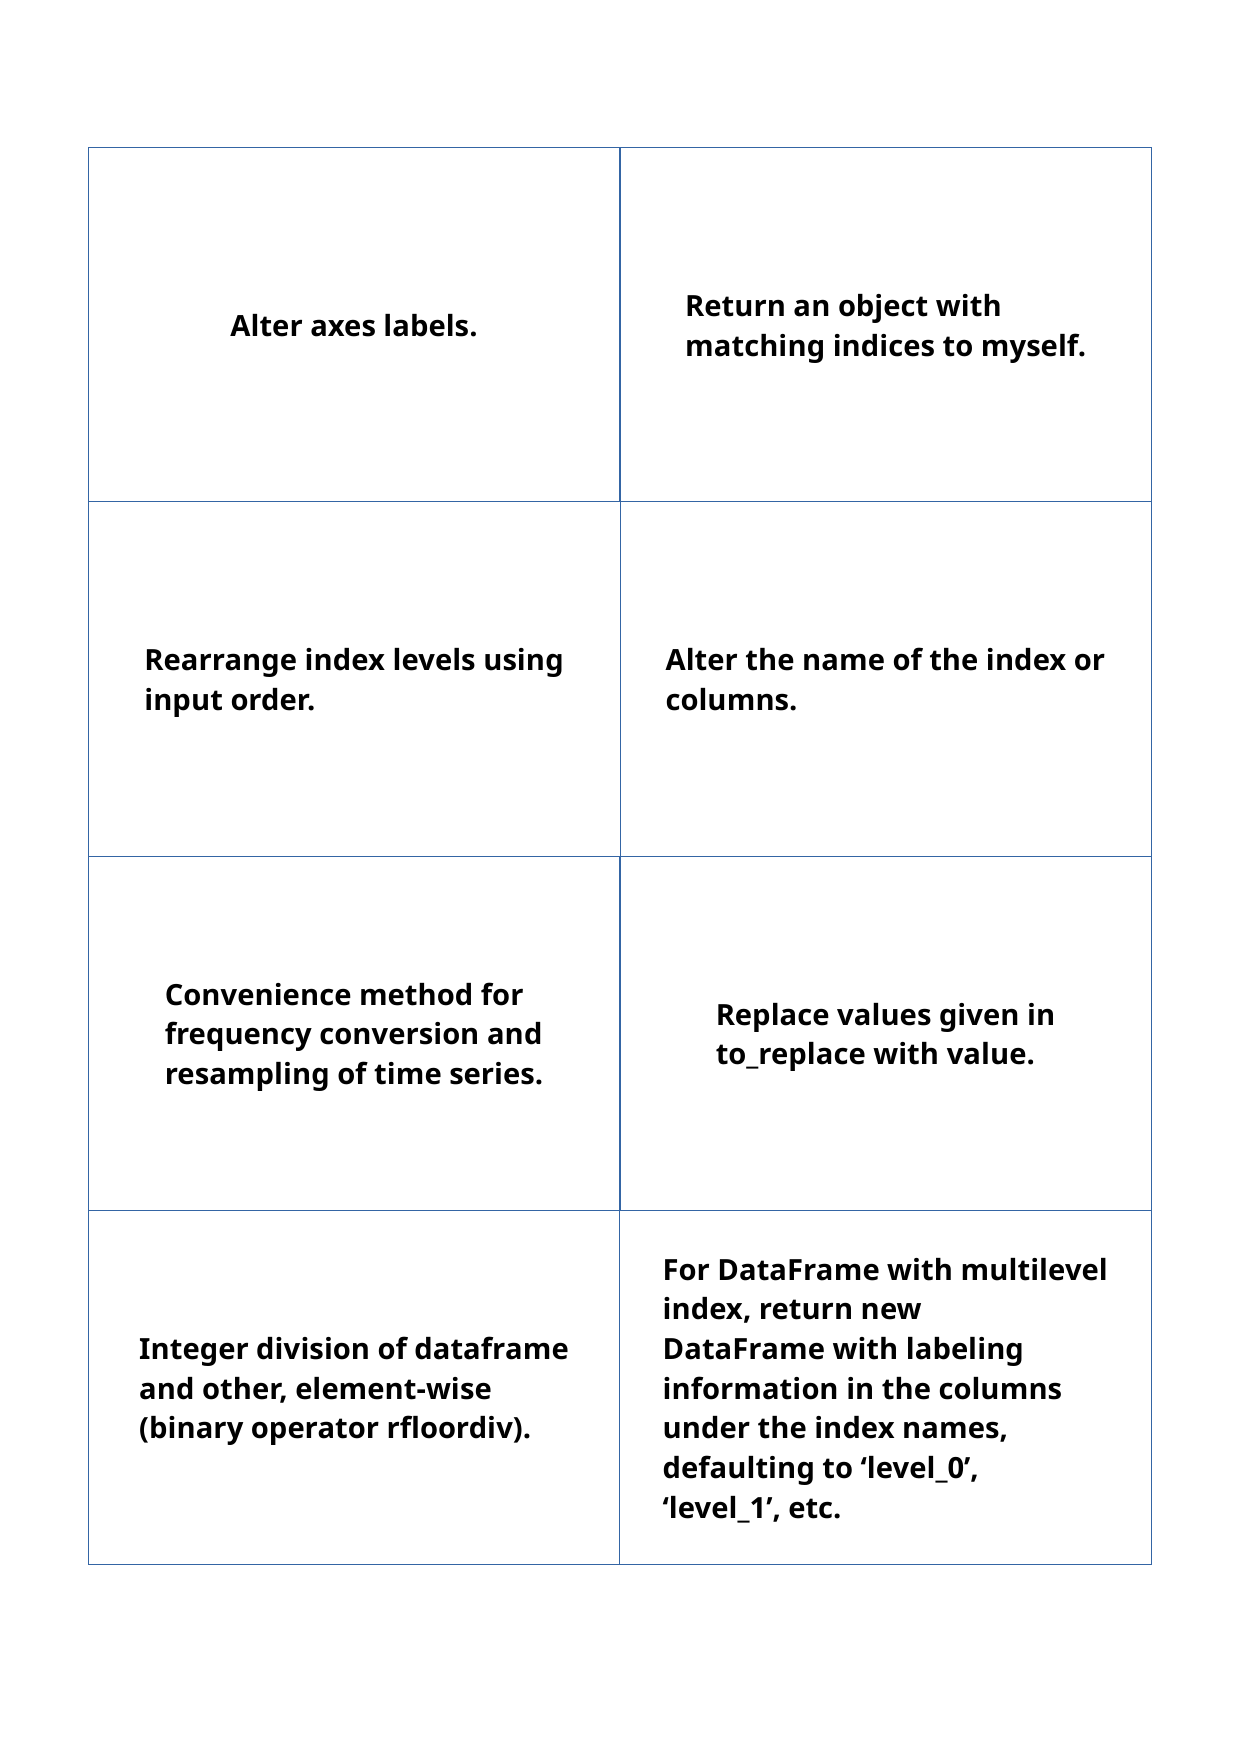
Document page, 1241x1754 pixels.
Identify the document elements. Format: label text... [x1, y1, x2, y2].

text_box For DataFrame with multilevel index, return new DataFrame with labeling information in the columns under the index names, defaulting to ‘level_0’, ‘level_1’, etc. [619, 1210, 1152, 1565]
text_box Convenience method for frequency conversion and resampling of time series. [88, 856, 620, 1210]
text_box Replace values given in to_replace with value. [620, 856, 1152, 1210]
text_box Return an object with matching indices to myself. [620, 147, 1152, 501]
text_box Alter axes labels. [88, 147, 620, 501]
text_box Alter the name of the index or columns. [620, 501, 1152, 856]
text_box Integer division of dataframe and other, element-wise (binary operator rfloordiv). [88, 1210, 619, 1565]
text_box Rearrange index levels using input order. [88, 501, 620, 856]
